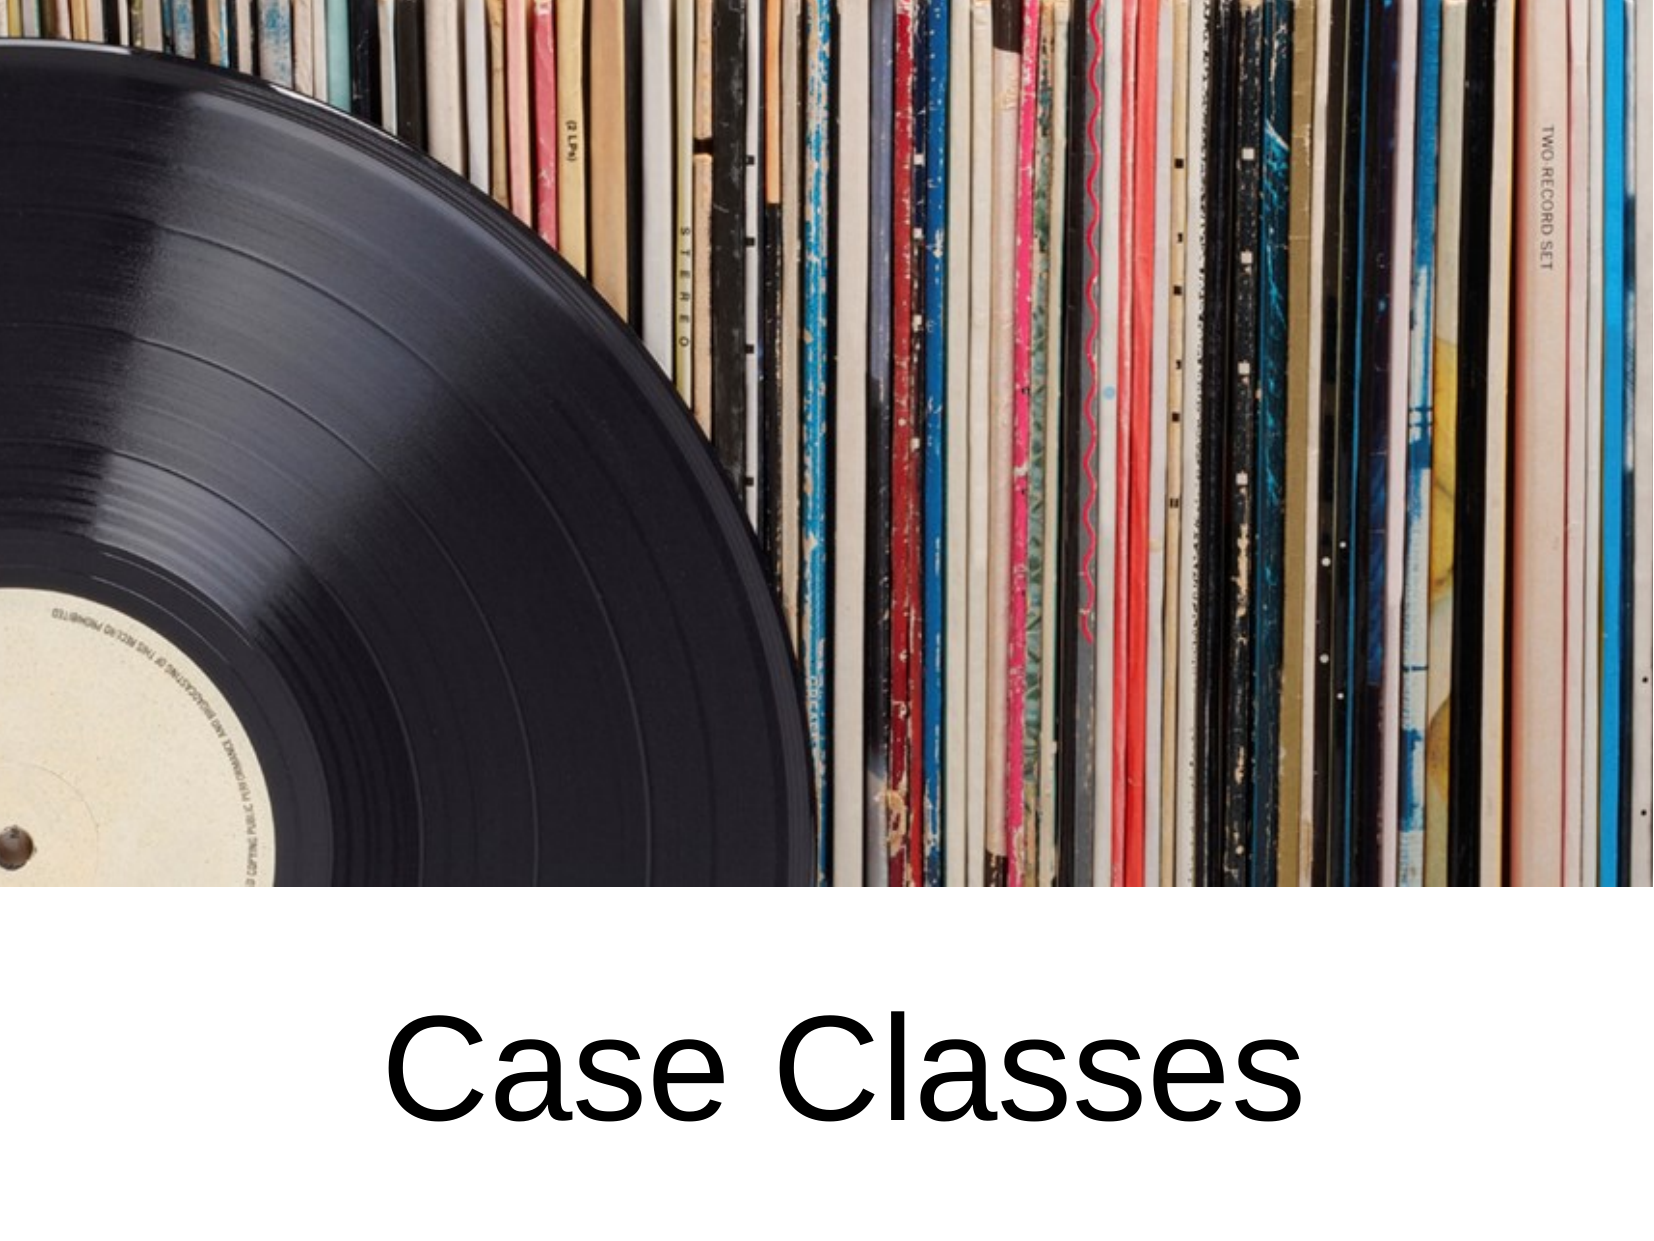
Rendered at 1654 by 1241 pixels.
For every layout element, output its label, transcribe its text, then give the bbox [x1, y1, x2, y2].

subtitle Case Classes [100, 972, 1588, 1164]
picture [0, 0, 1653, 887]
